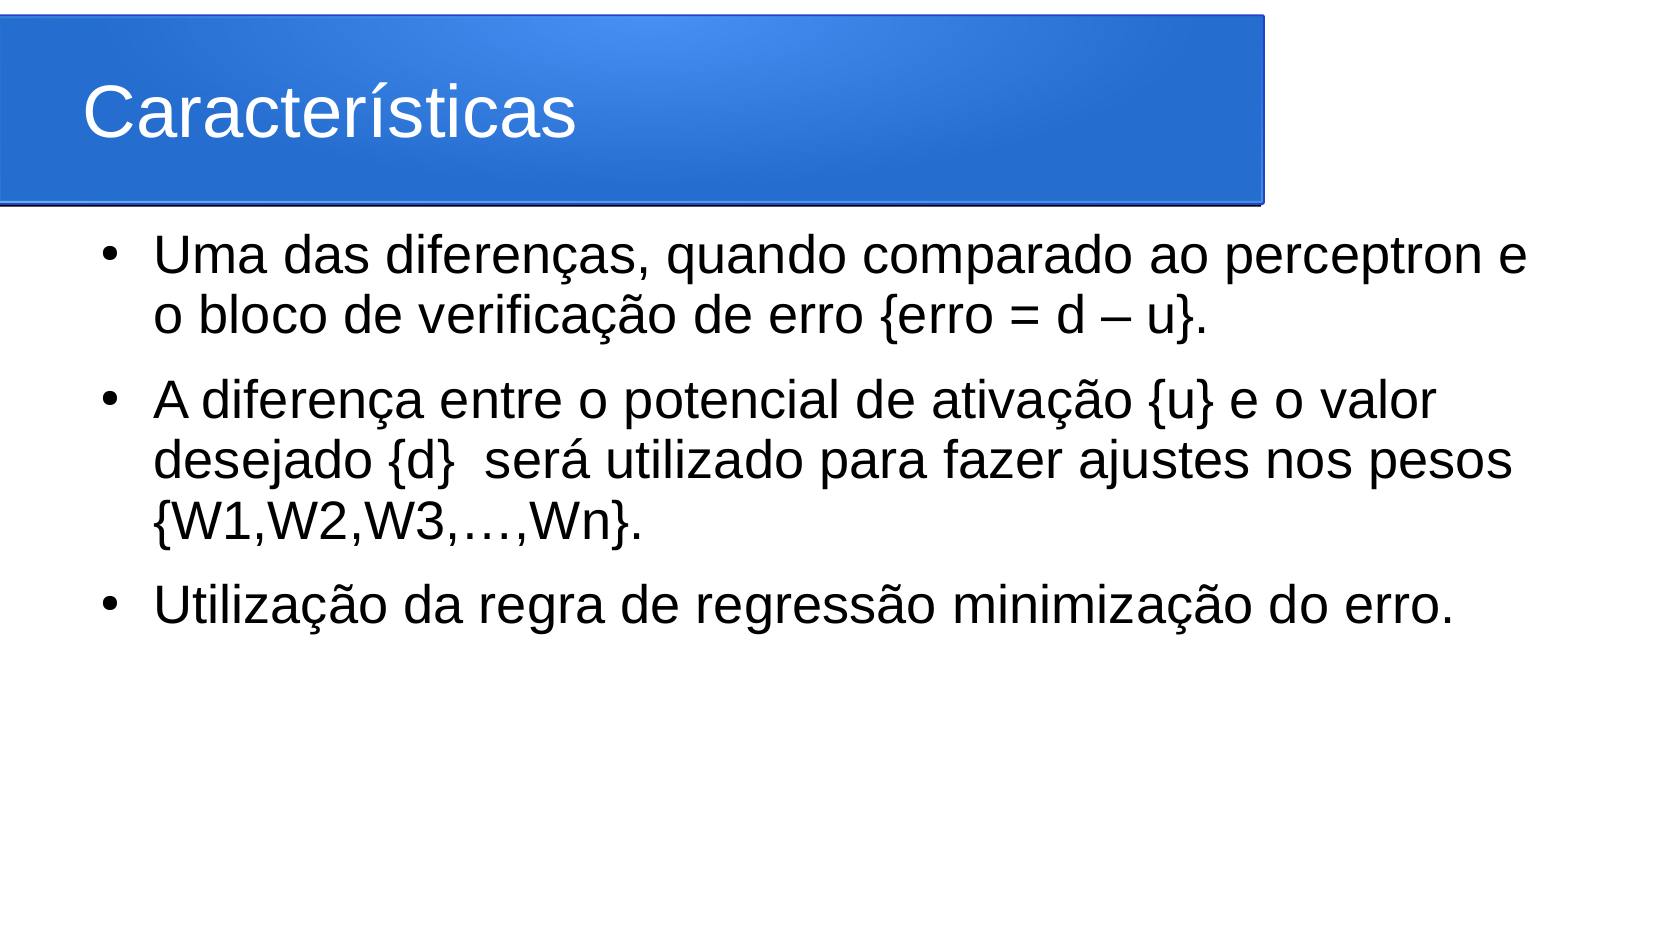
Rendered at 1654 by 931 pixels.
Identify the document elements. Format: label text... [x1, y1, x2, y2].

title Características [82, 35, 1235, 189]
list Uma das diferenças, quando comparado ao perceptron e o bloco de verificação de erro {erro = d – u}. A diferença entre o potencial de ativação {u} e o valor desejado {d} será utilizado para fazer ajustes nos pesos {W1,W2,W3,…,Wn}. Utilização da regra de regressão minimização do erro. [82, 224, 1571, 764]
